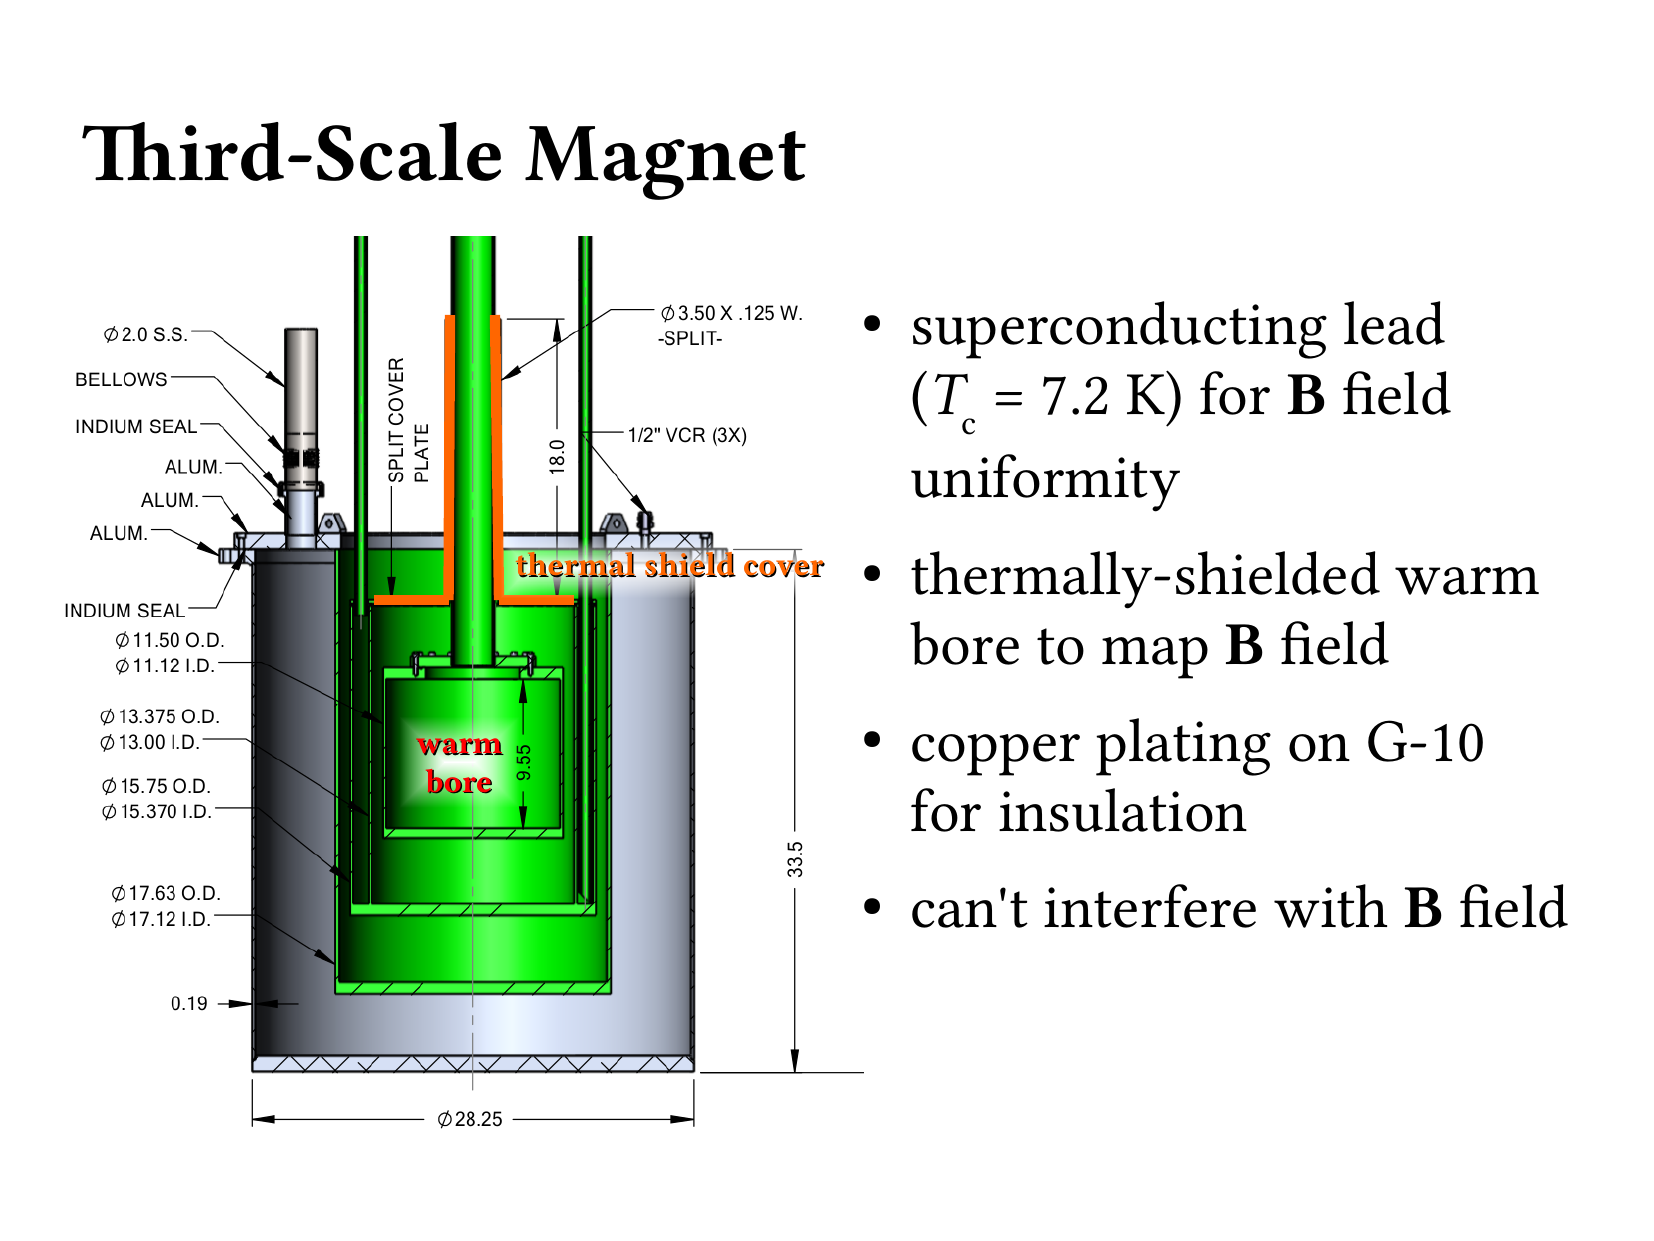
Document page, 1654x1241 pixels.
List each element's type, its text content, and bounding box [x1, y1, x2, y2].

text_box warm bore [399, 716, 520, 808]
picture [26, 236, 864, 1141]
title Third-Scale Magnet [82, 49, 1571, 257]
list superconducting lead (Tc = 7.2 K) for B field uniformity thermally-shielded warm bore to map B field copper plating on G-10 for insulation can't interfere with B field [864, 290, 1572, 1010]
text_box thermal shield cover [500, 538, 846, 599]
